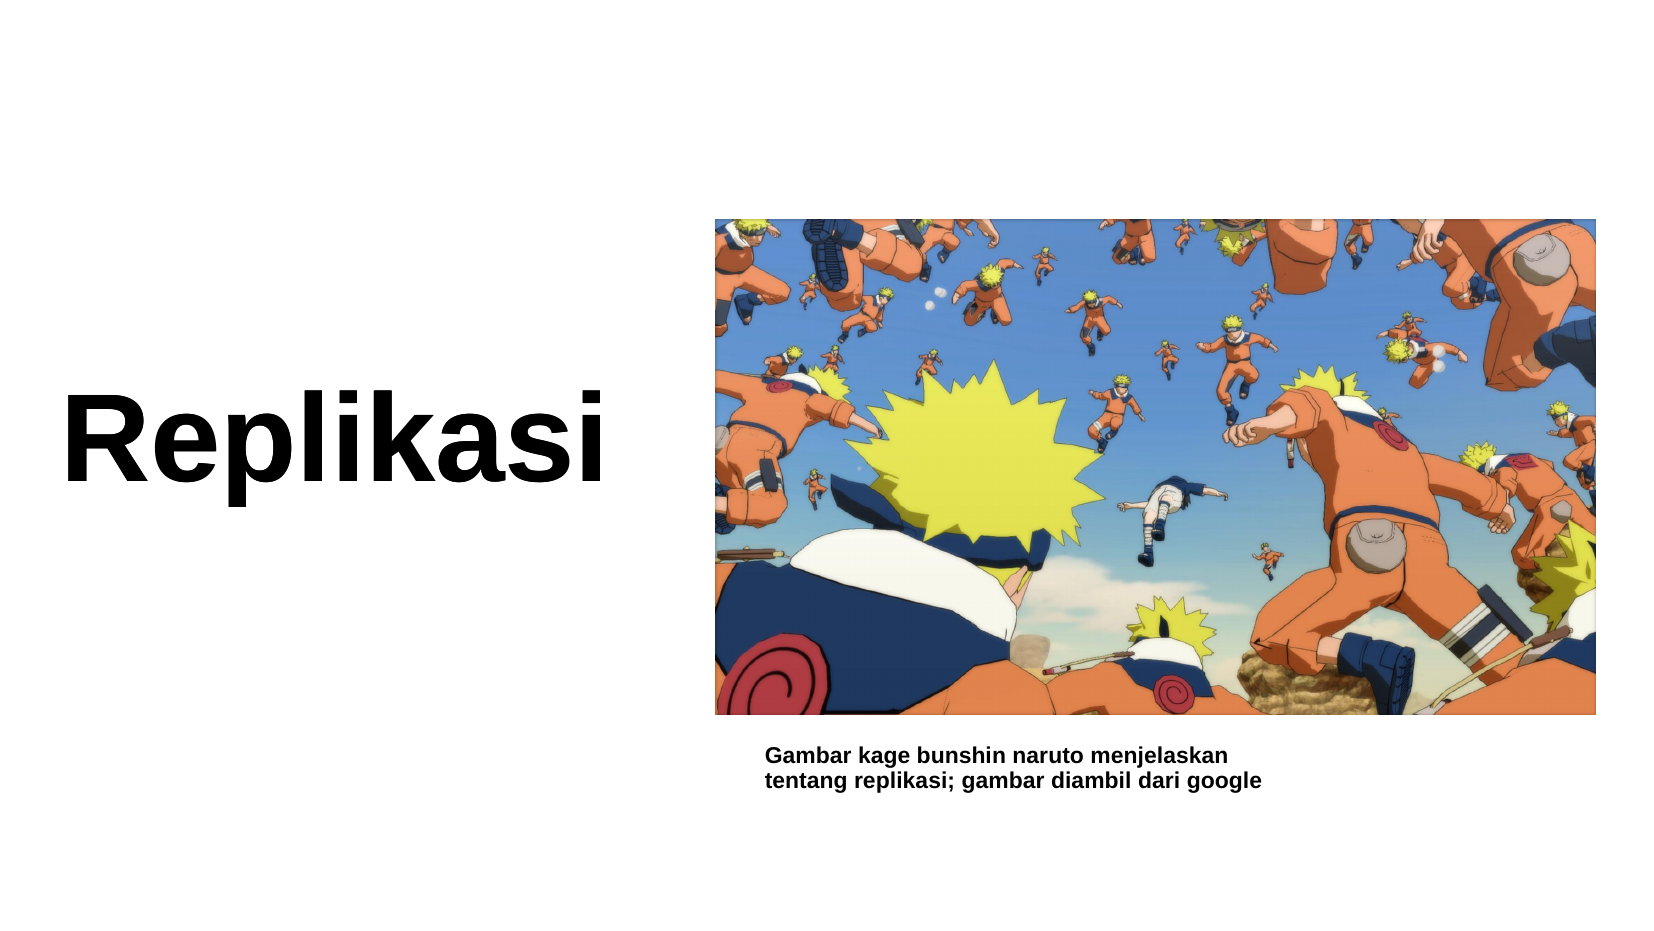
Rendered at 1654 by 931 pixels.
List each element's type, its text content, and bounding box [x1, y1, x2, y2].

picture [715, 219, 1596, 715]
text_box Gambar kage bunshin naruto menjelaskan tentang replikasi; gambar diambil dari google [750, 735, 1332, 891]
text_box Replikasi [46, 360, 628, 516]
